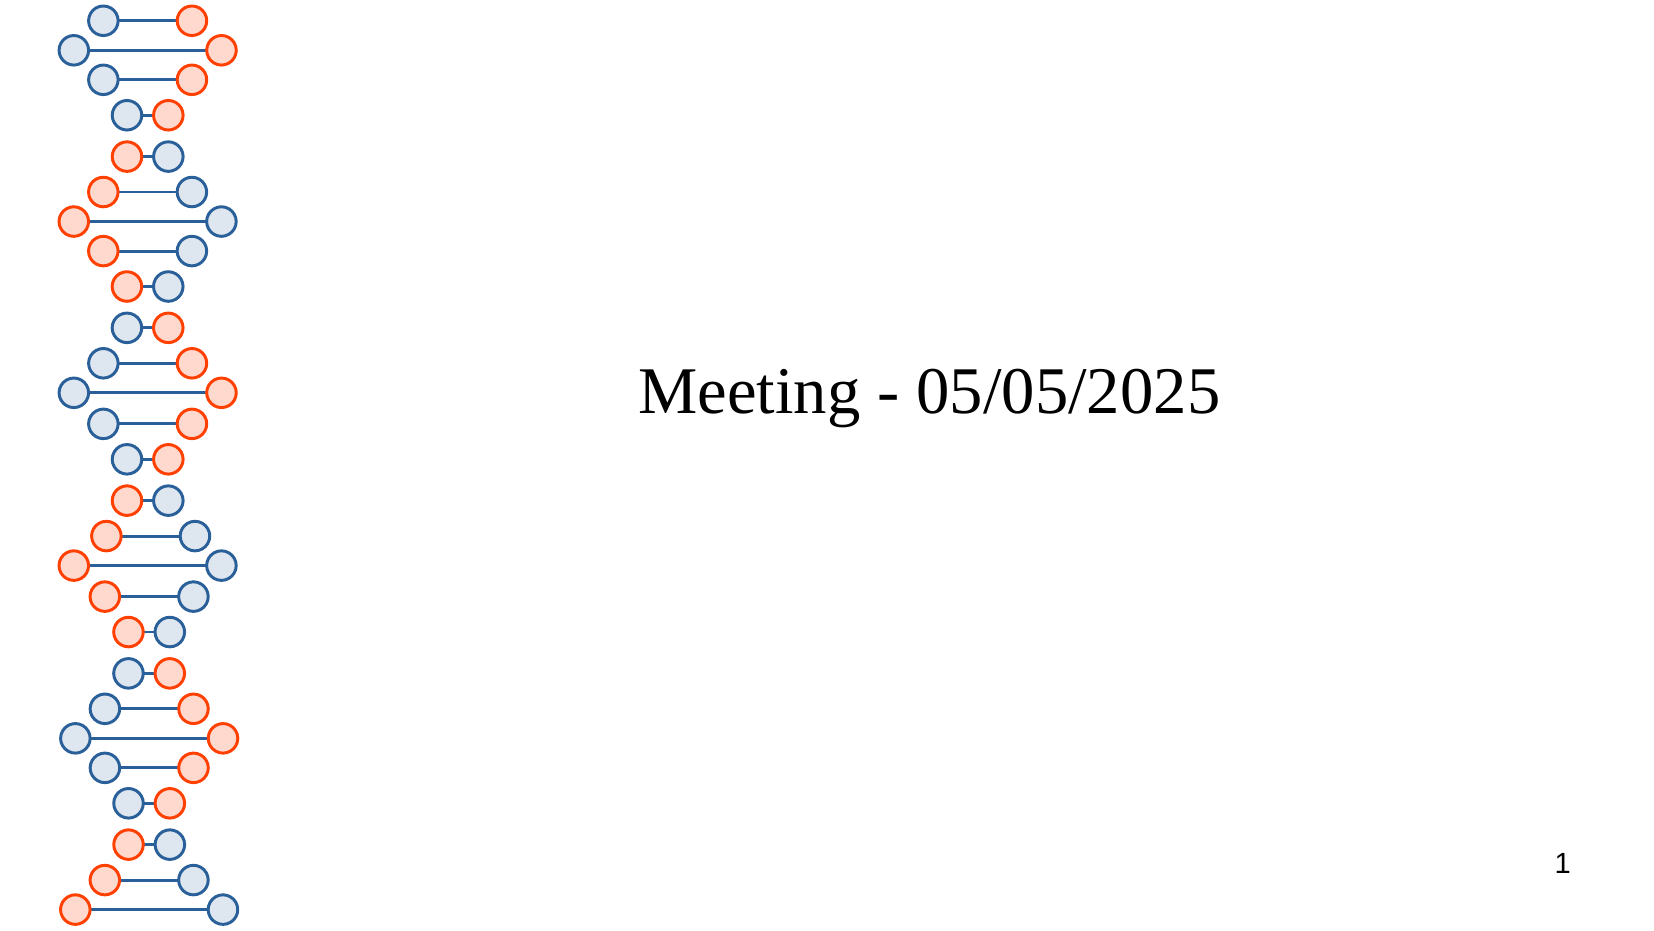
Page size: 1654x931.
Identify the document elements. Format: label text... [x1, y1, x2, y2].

subtitle Meeting - 05/05/2025 [265, 35, 1595, 748]
